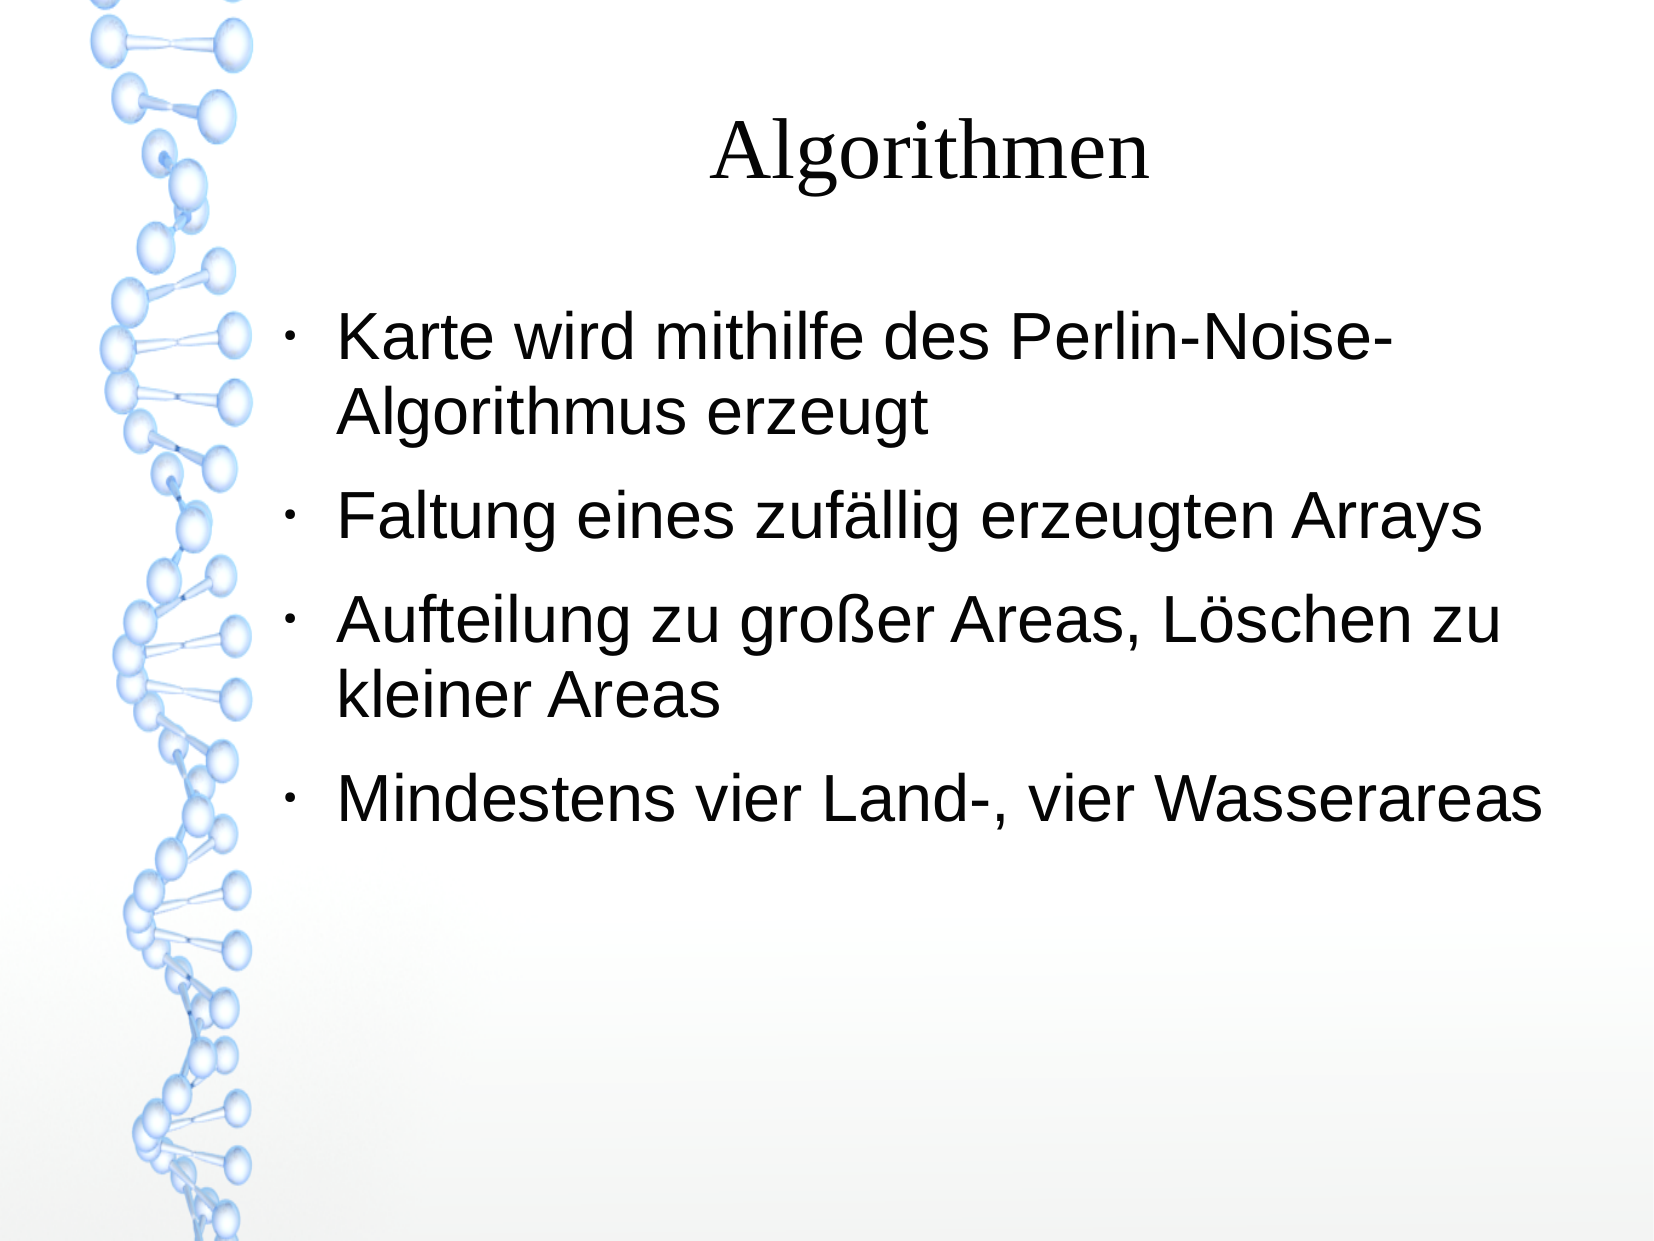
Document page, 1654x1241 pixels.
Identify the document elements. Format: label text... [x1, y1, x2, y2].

list Karte wird mithilfe des Perlin-Noise-Algorithmus erzeugt Faltung eines zufällig erzeugten Arrays Aufteilung zu großer Areas, Löschen zu kleiner Areas Mindestens vier Land-, vier Wasserareas [265, 299, 1595, 1019]
picture [0, 0, 1654, 1241]
title Algorithmen [265, 47, 1595, 252]
